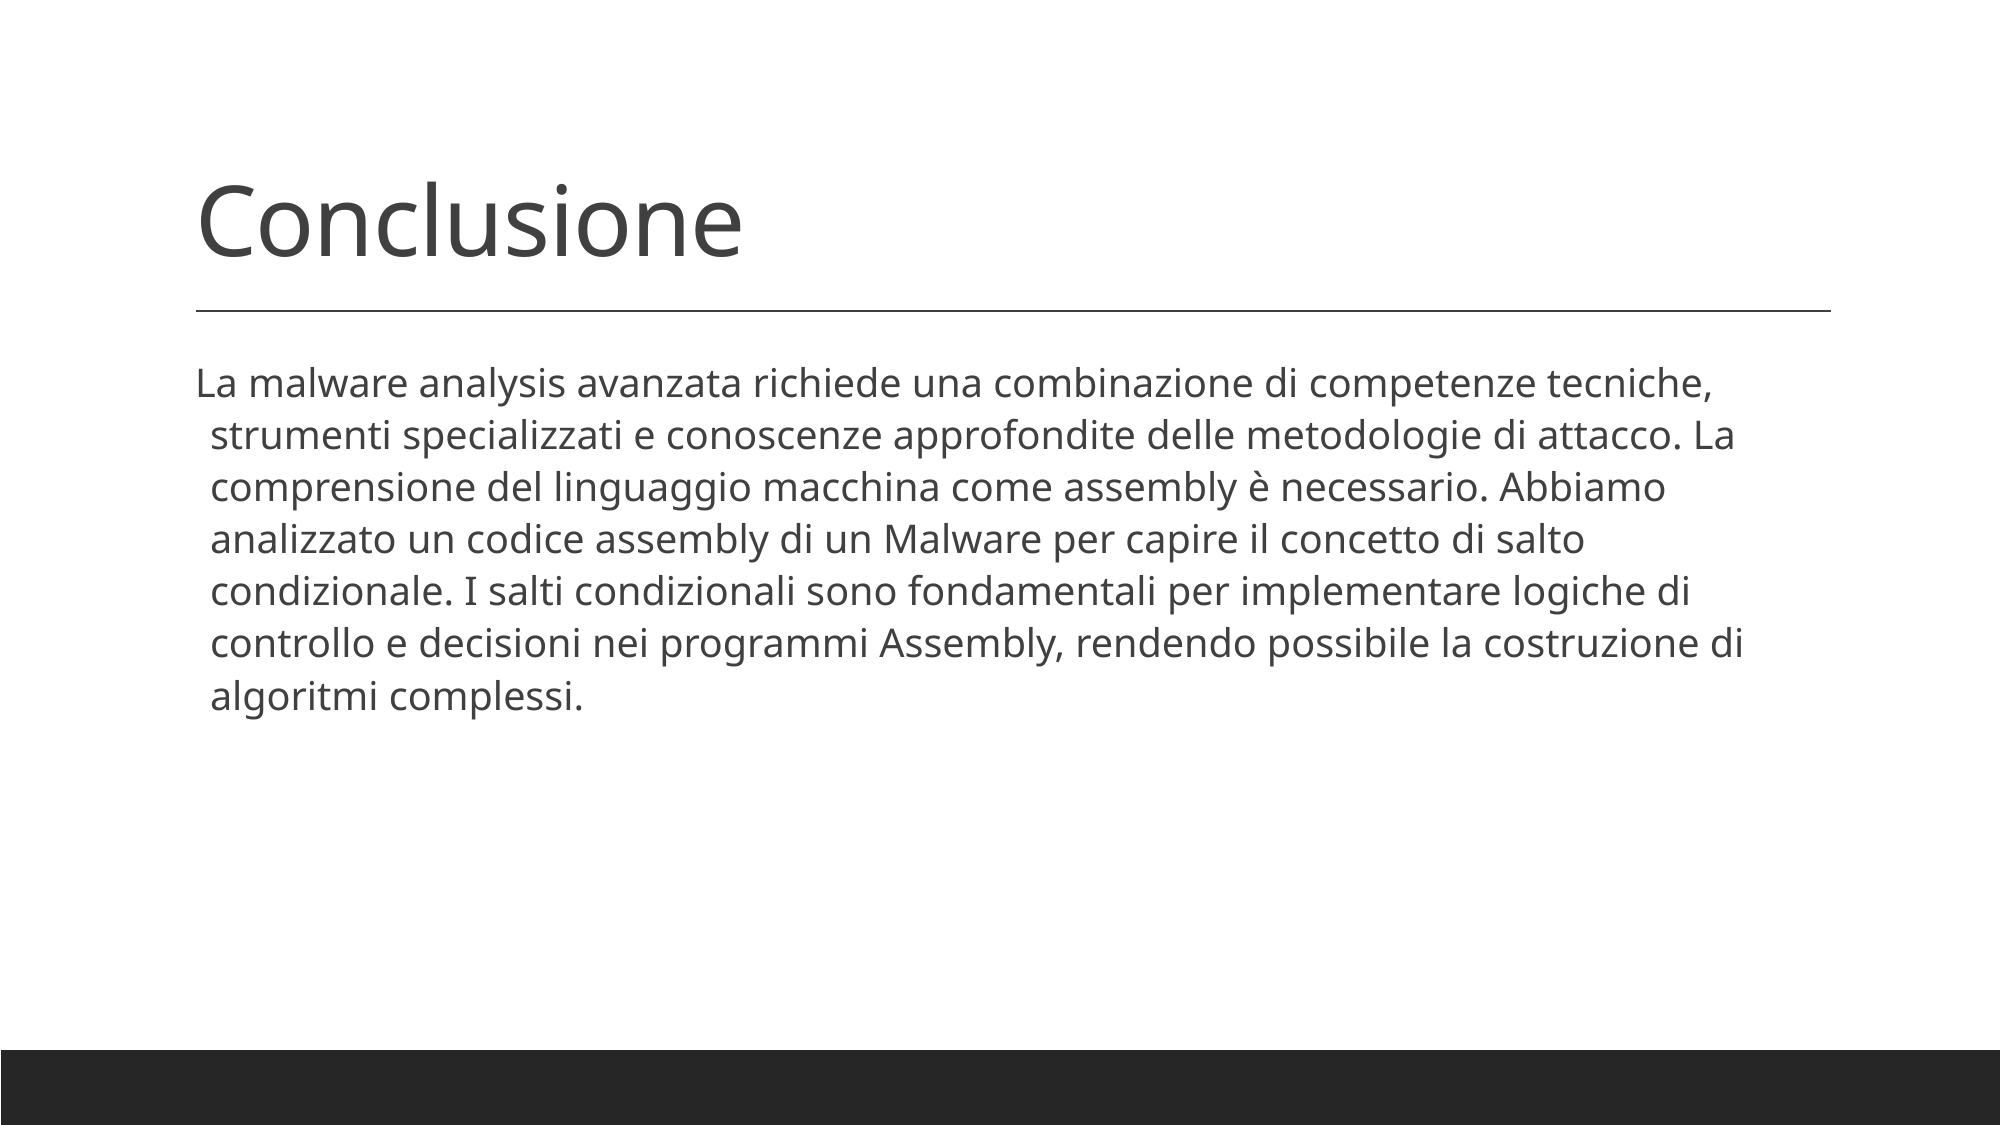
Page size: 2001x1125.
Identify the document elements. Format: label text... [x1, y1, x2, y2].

list La malware analysis avanzata richiede una combinazione di competenze tecniche, strumenti specializzati e conoscenze approfondite delle metodologie di attacco. La comprensione del linguaggio macchina come assembly è necessario. Abbiamo analizzato un codice assembly di un Malware per capire il concetto di salto condizionale. I salti condizionali sono fondamentali per implementare logiche di controllo e decisioni nei programmi Assembly, rendendo possibile la costruzione di algoritmi complessi. [180, 345, 1831, 963]
title Conclusione [180, 47, 1831, 286]
